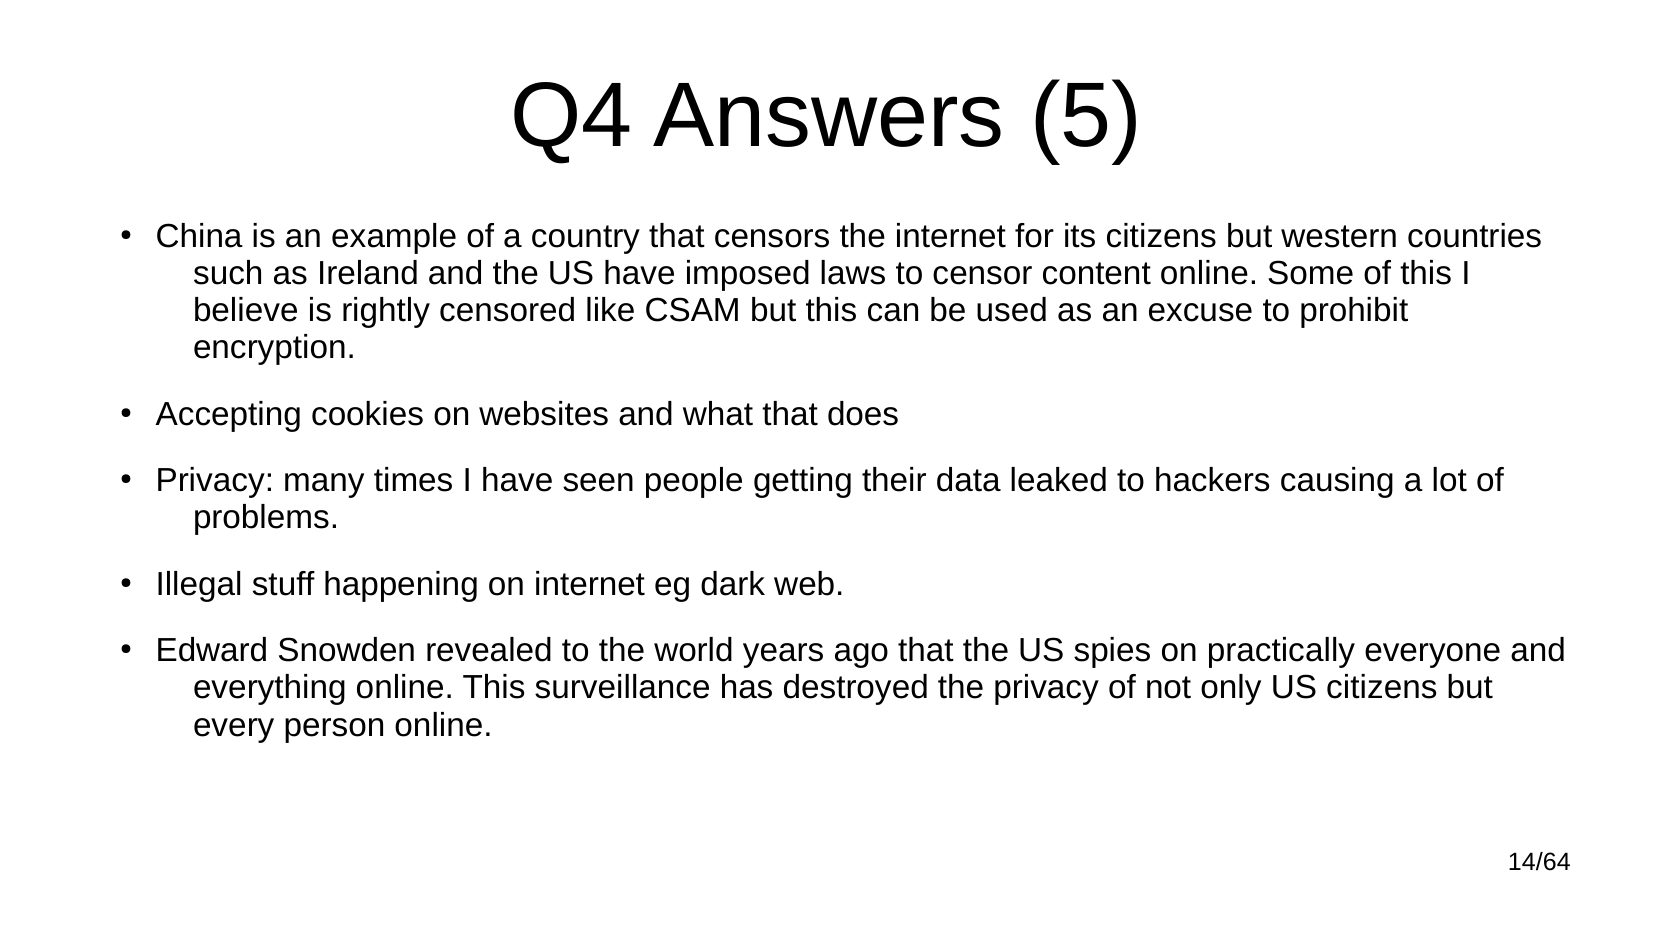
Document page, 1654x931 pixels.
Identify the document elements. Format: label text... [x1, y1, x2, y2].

list China is an example of a country that censors the internet for its citizens but western countries such as Ireland and the US have imposed laws to censor content online. Some of this I believe is rightly censored like CSAM but this can be used as an excuse to prohibit encryption. Accepting cookies on websites and what that does Privacy: many times I have seen people getting their data leaked to hackers causing a lot of problems. Illegal stuff happening on internet eg dark web. Edward Snowden revealed to the world years ago that the US spies on practically everyone and everything online. This surveillance has destroyed the privacy of not only US citizens but every person online. [82, 217, 1571, 758]
title Q4 Answers (5) [82, 37, 1571, 193]
